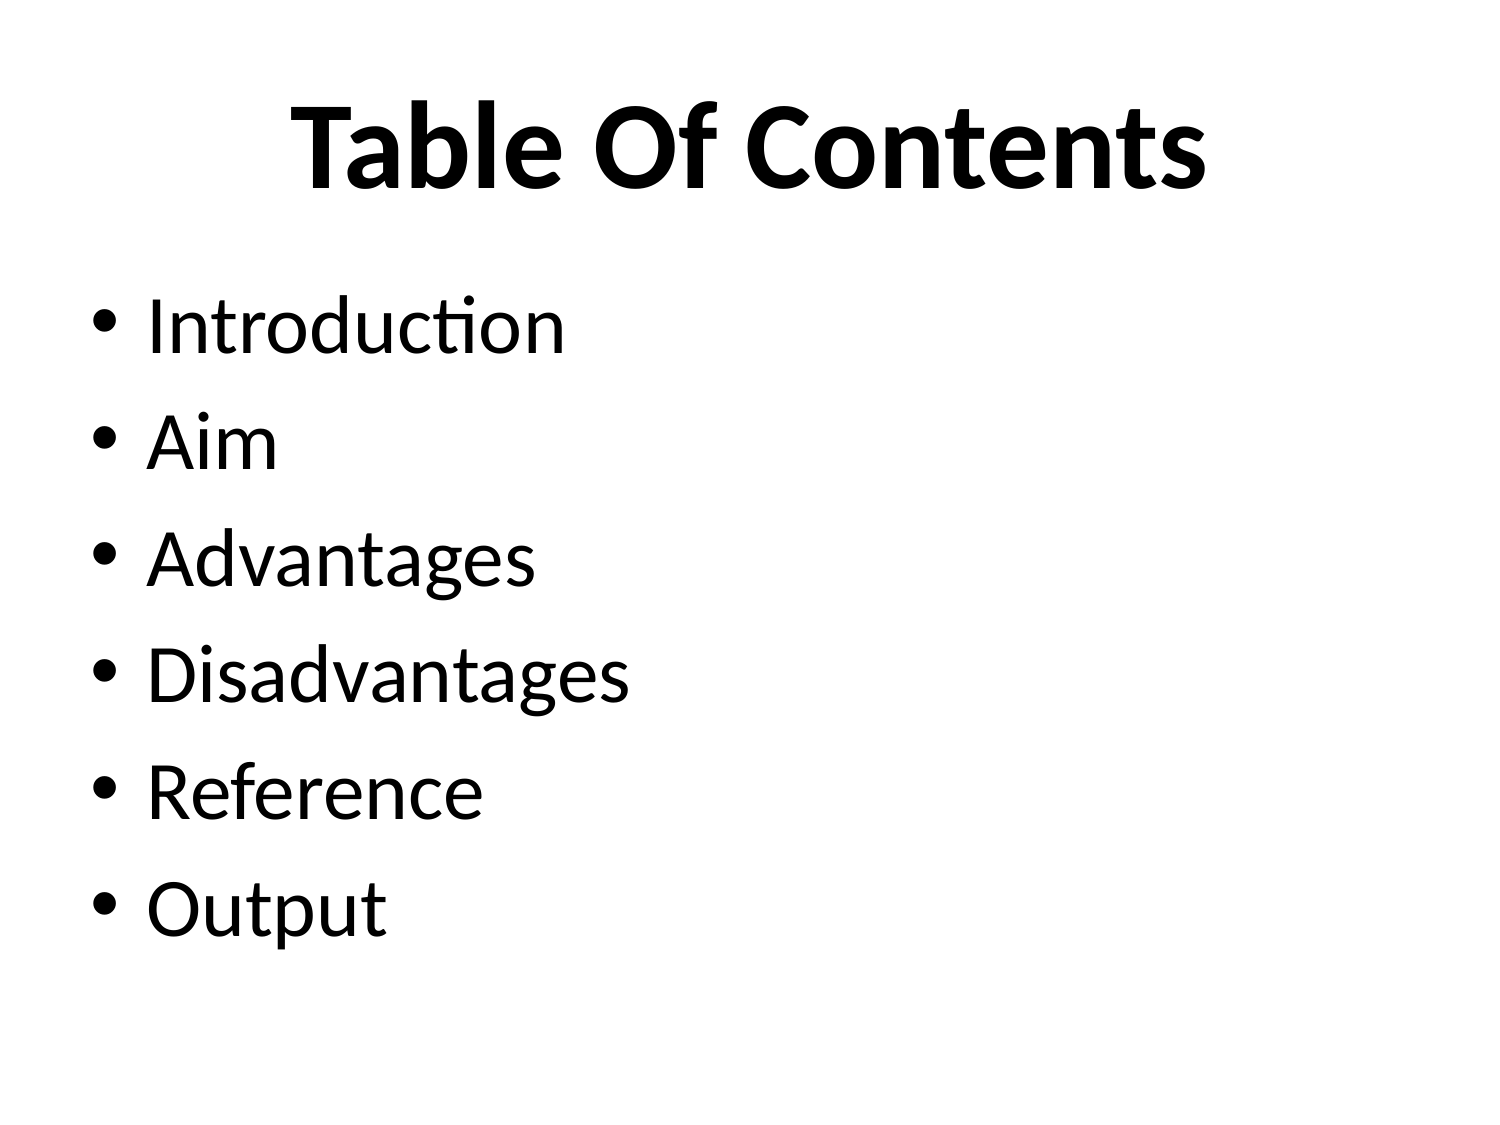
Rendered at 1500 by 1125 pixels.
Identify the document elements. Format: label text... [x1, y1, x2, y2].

title Table Of Contents [75, 45, 1425, 233]
list Introduction Aim Advantages Disadvantages Reference Output [75, 262, 1425, 1005]
